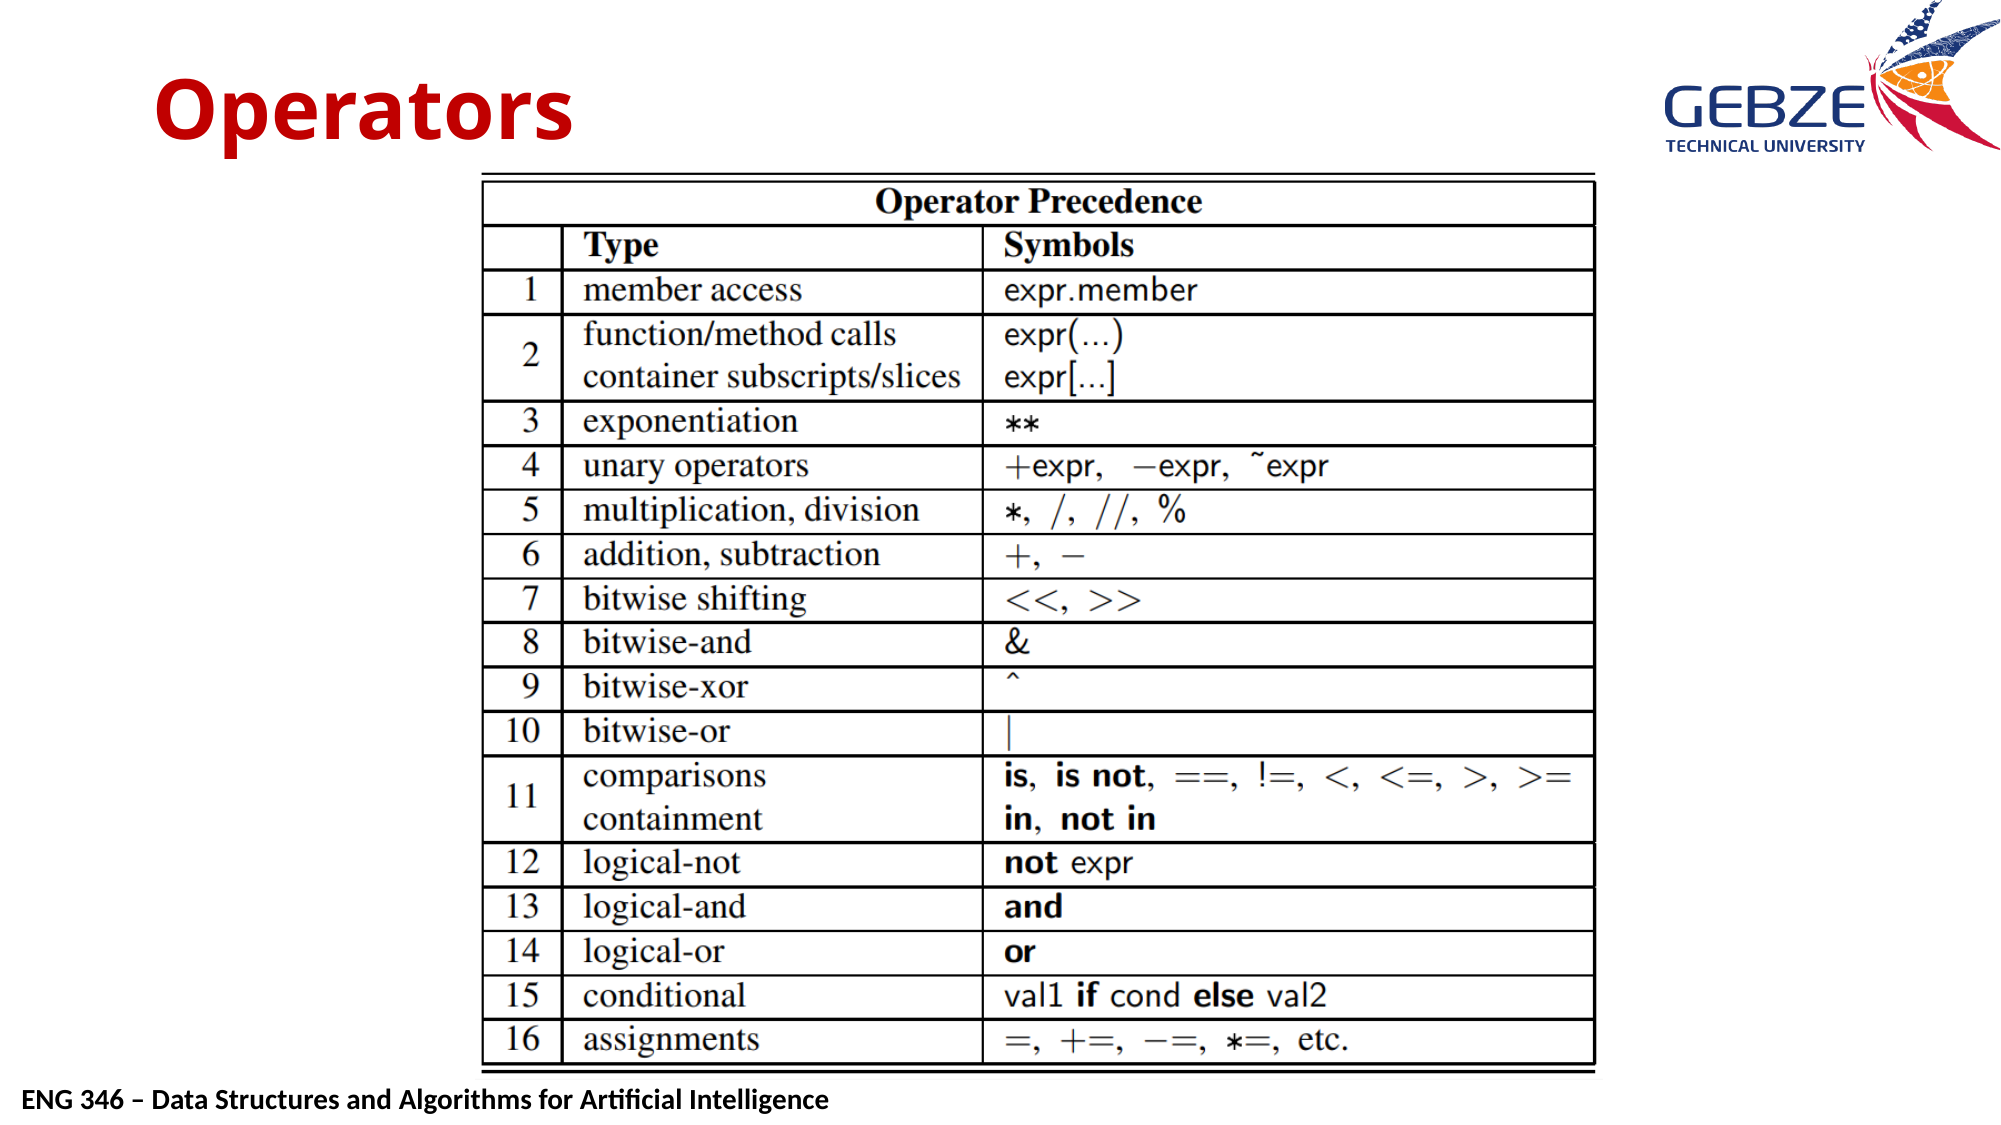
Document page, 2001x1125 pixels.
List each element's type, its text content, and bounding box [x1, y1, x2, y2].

picture [475, 165, 1603, 1080]
picture [1665, 0, 2001, 152]
title Operators [137, 59, 1862, 165]
